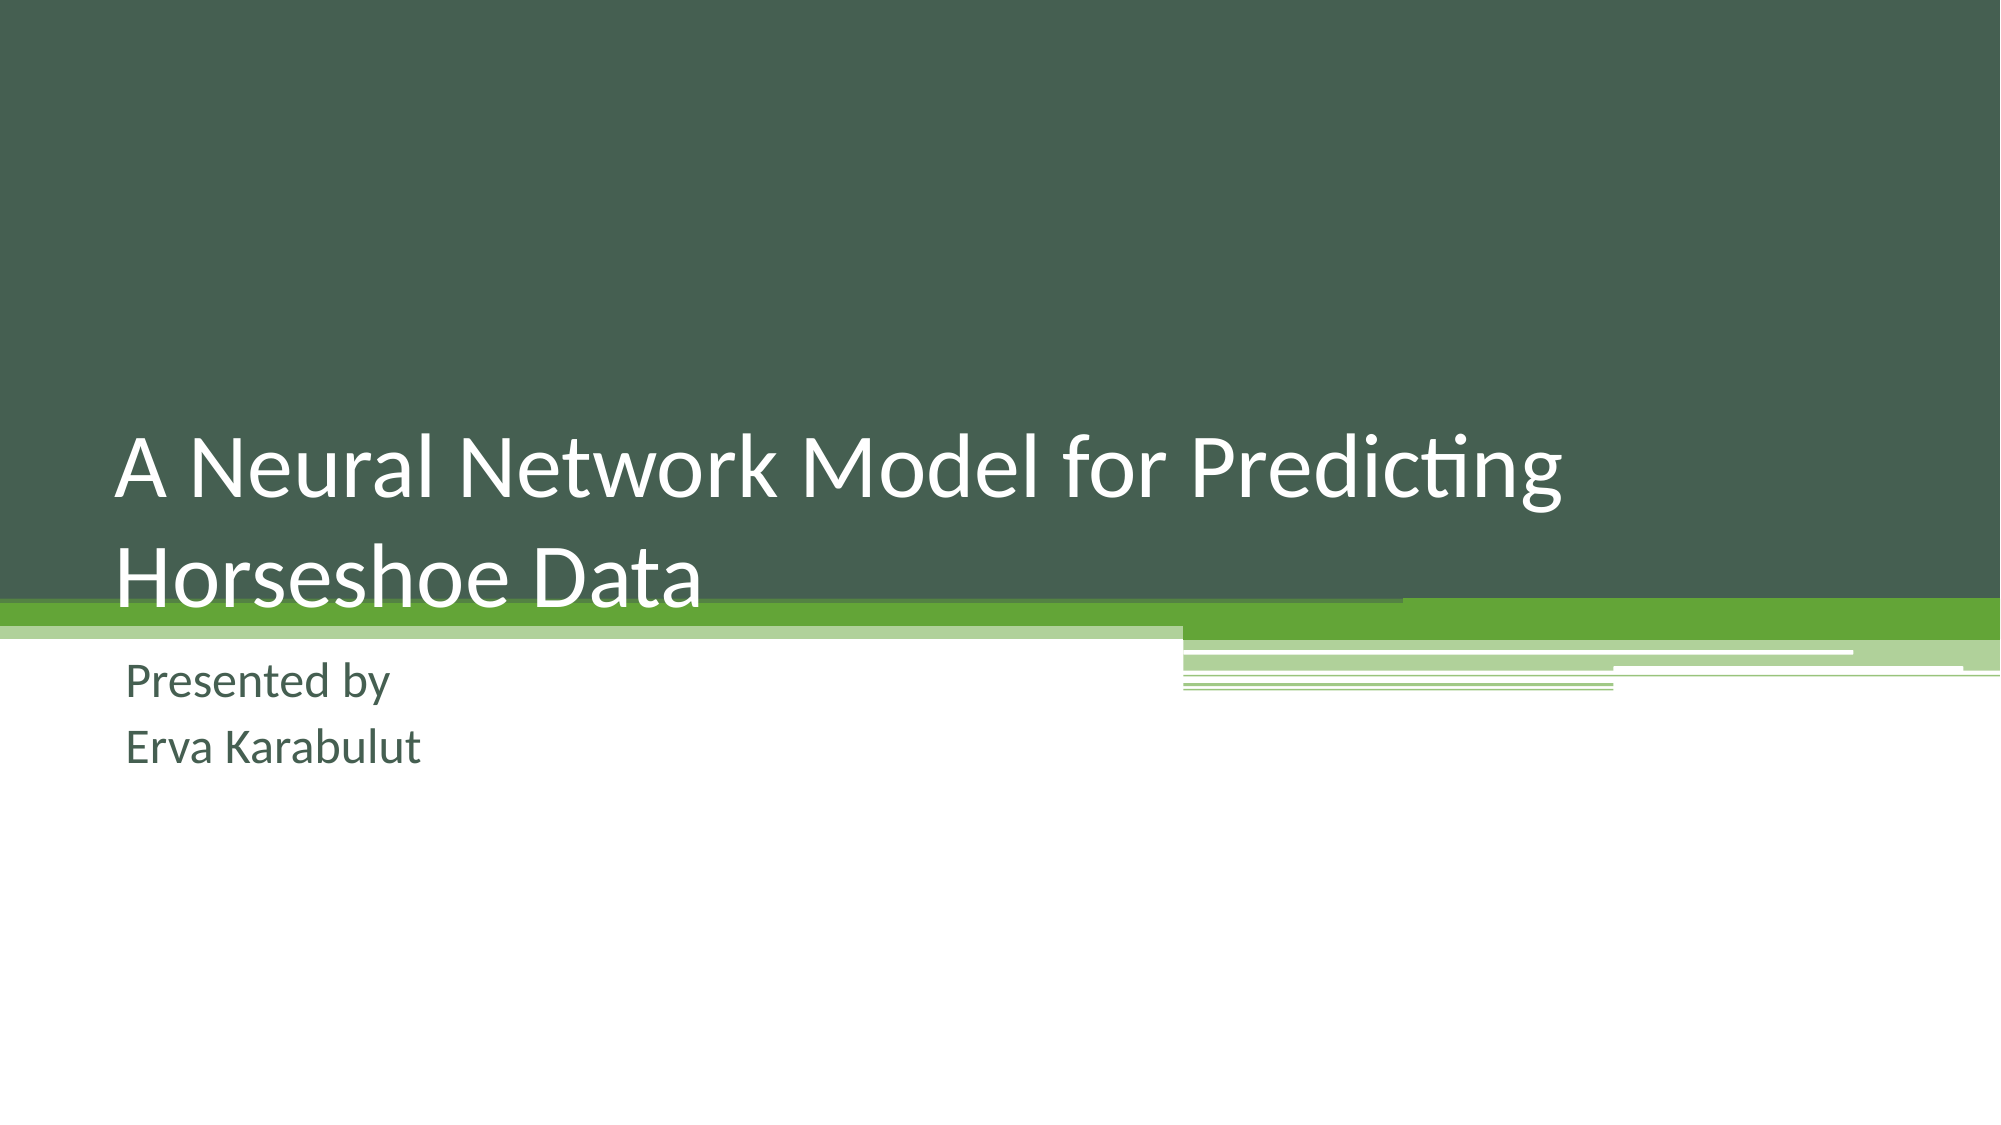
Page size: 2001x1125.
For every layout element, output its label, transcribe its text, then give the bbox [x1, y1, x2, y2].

subtitle Presented by Erva Karabulut [99, 639, 1184, 928]
title A Neural Network Model for Predicting Horseshoe Data [99, 391, 1951, 634]
